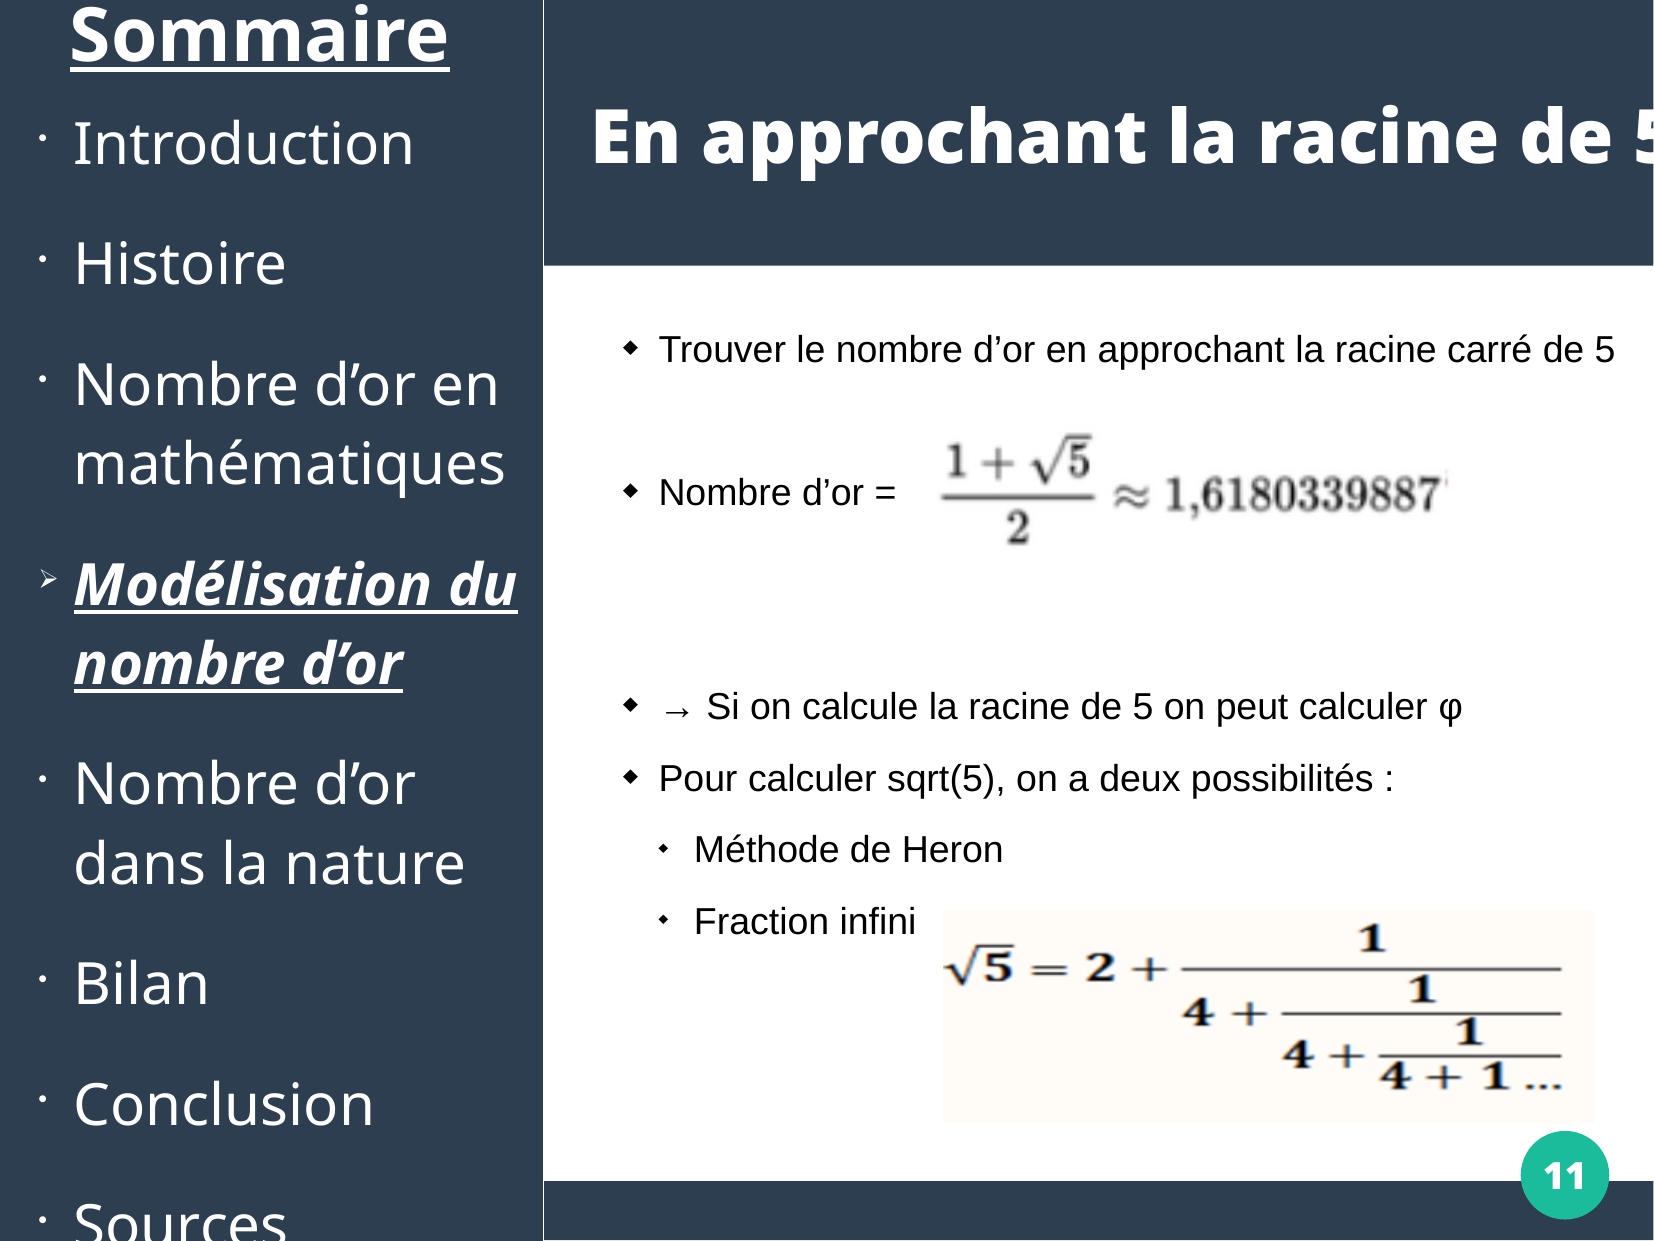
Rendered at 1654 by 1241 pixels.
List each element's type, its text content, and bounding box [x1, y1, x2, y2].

title En approchant la racine de 5 [590, 55, 1654, 213]
text_box Introduction Histoire Nombre d’or en mathématiques Modélisation du nombre d’or Nombre d’or dans la nature Bilan Conclusion Sources [23, 94, 556, 1241]
text_box Trouver le nombre d’or en approchant la racine carré de 5 Nombre d’or = → Si on calcule la racine de 5 on peut calculer φ Pour calculer sqrt(5), on a deux possibilités : Méthode de Heron Fraction infini [608, 321, 1654, 1241]
picture [942, 909, 1595, 1123]
picture [897, 419, 1470, 567]
text_box [0, 0, 544, 1241]
text_box Sommaire [0, 0, 532, 83]
